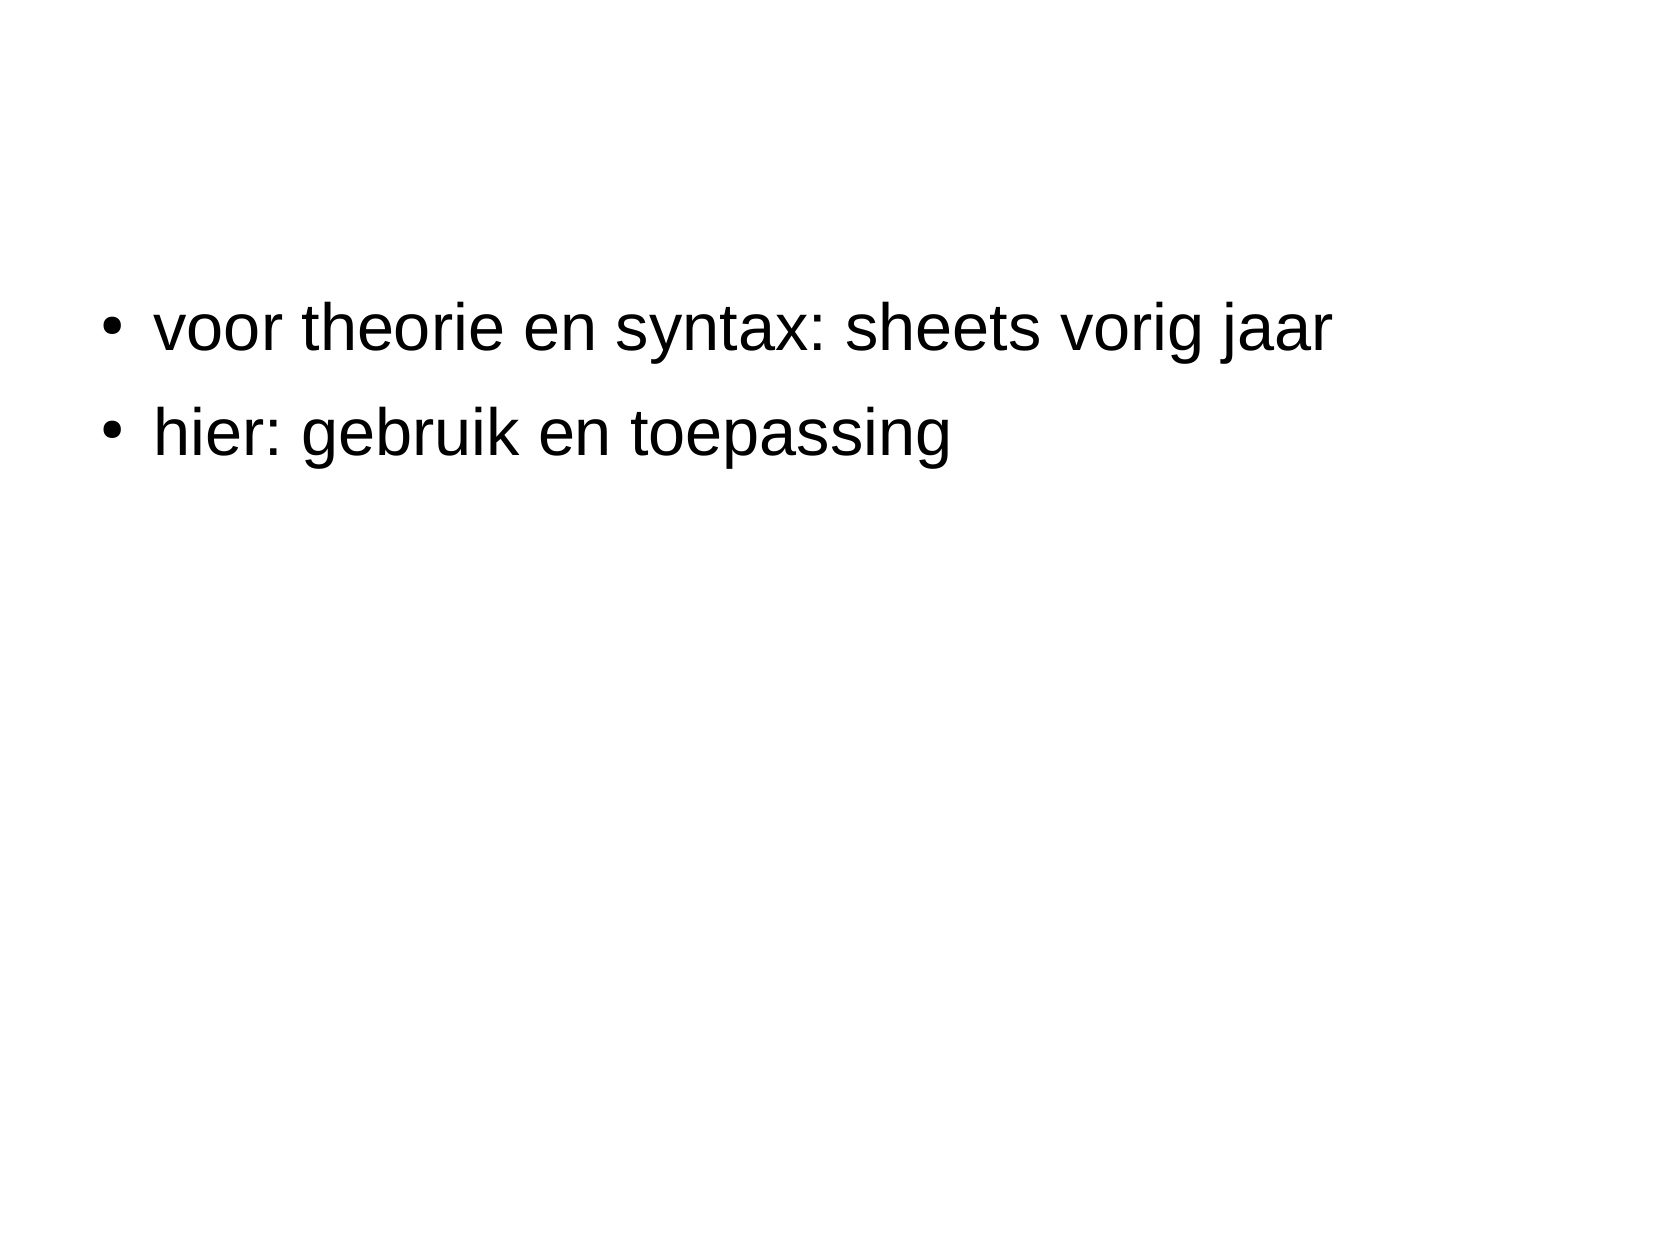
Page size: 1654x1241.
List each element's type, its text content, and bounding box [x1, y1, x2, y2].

list voor theorie en syntax: sheets vorig jaar hier: gebruik en toepassing [82, 290, 1571, 1109]
